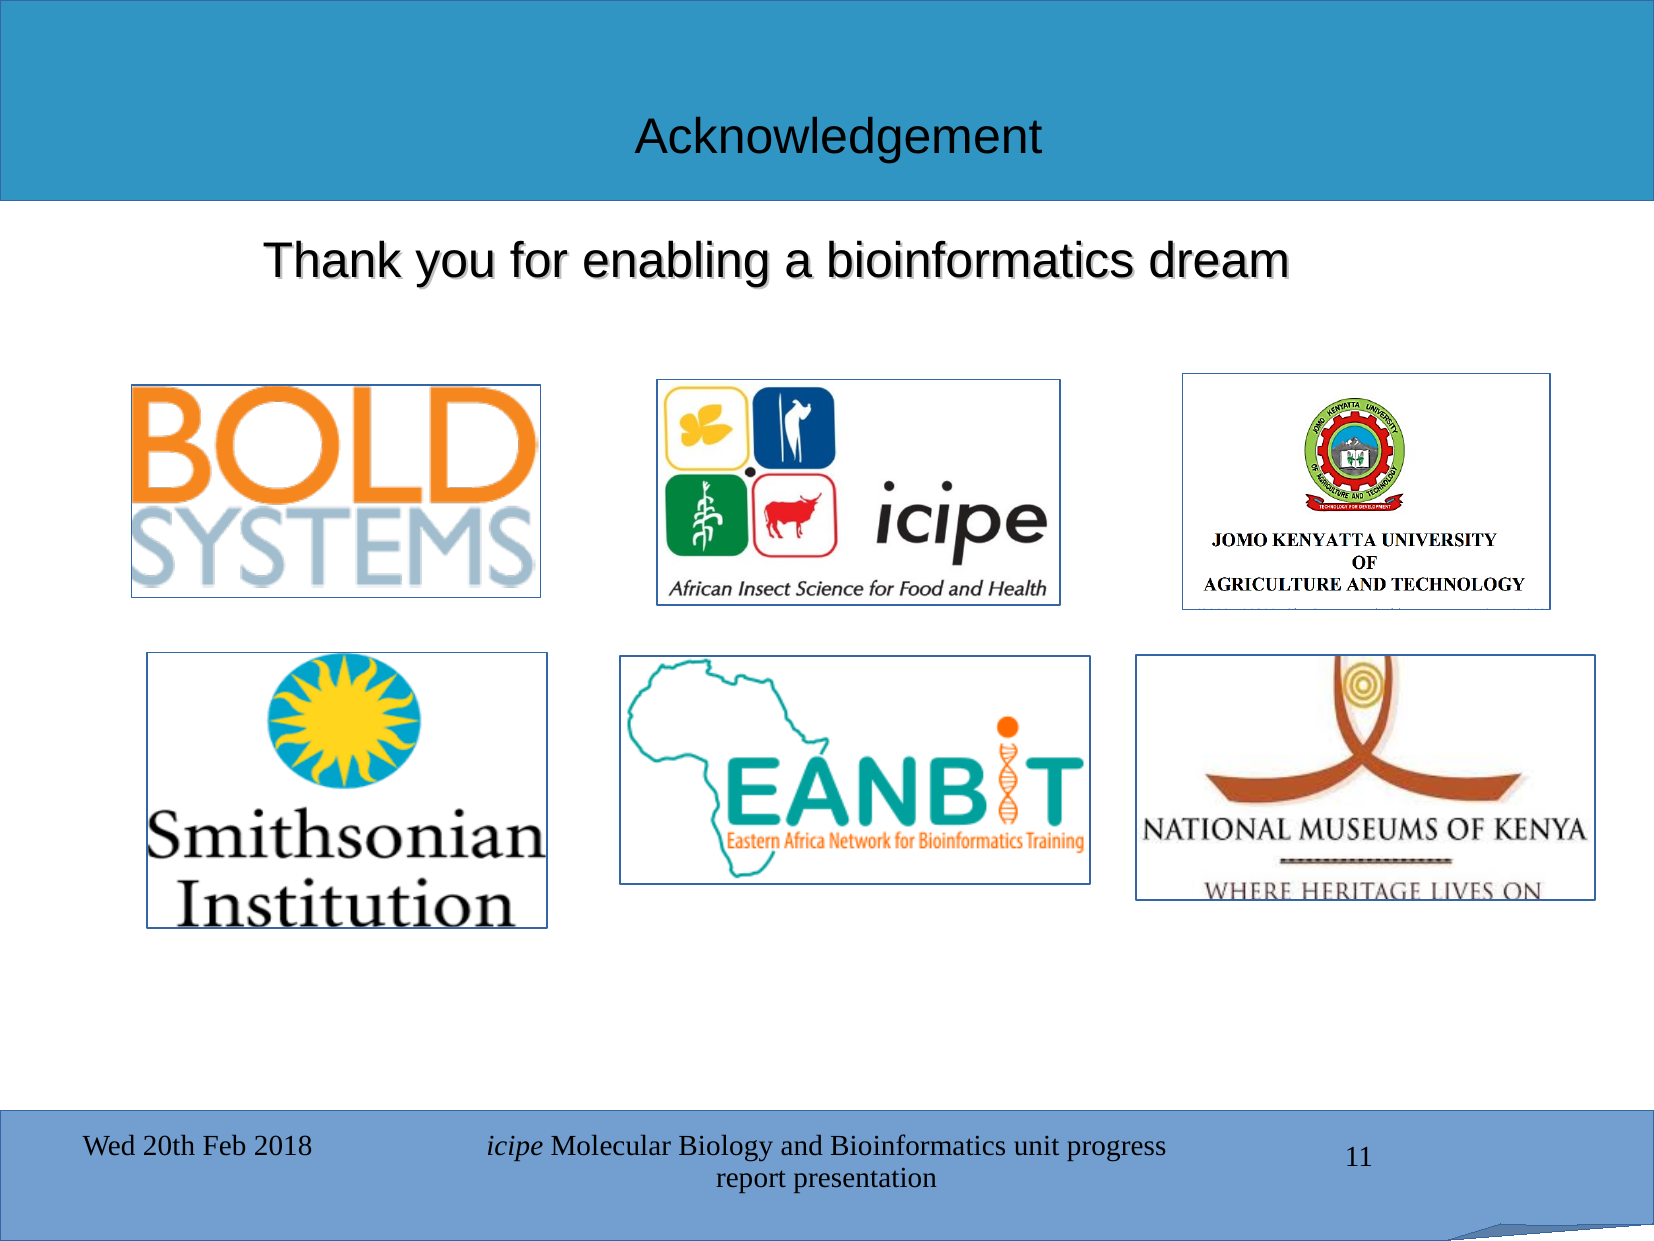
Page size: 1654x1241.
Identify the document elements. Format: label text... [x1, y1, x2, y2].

picture [1136, 655, 1595, 900]
text_box Acknowledgement [153, 70, 1524, 201]
picture [1183, 374, 1550, 609]
picture [132, 385, 540, 597]
text_box Thank you for enabling a bioinformatics dream [248, 224, 1441, 331]
picture [657, 380, 1060, 604]
picture [147, 653, 547, 928]
picture [620, 656, 1090, 883]
